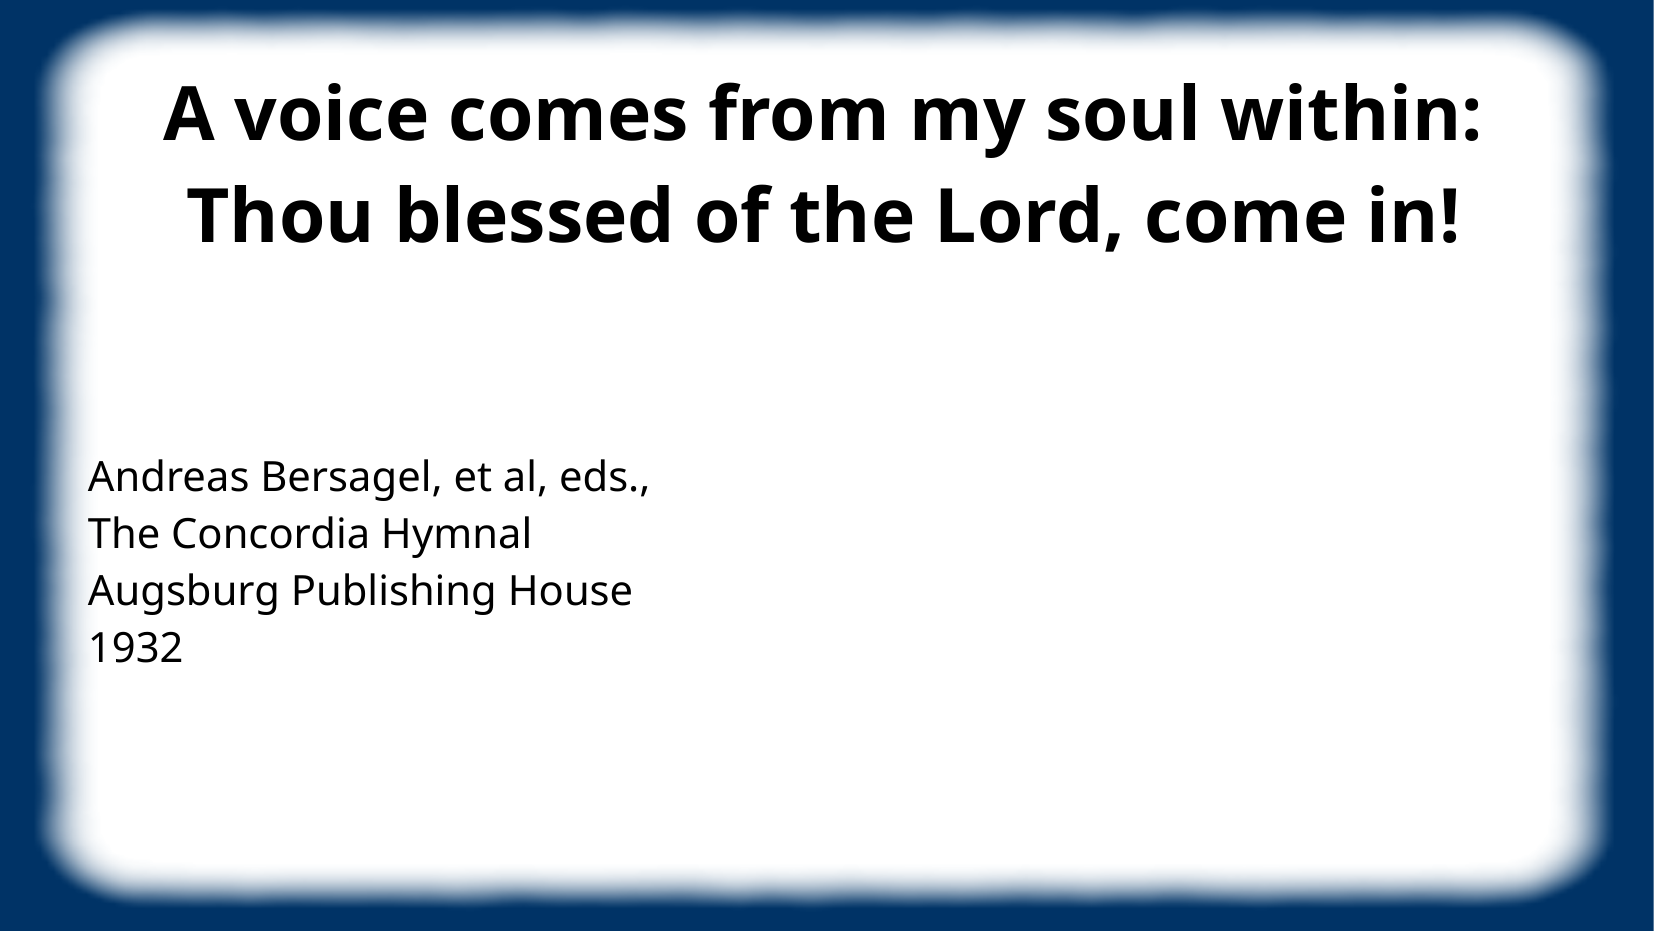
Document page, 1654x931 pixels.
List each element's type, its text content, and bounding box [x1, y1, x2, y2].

picture [0, 0, 1654, 931]
text_box A voice comes from my soul within: Thou blessed of the Lord, come in! Andreas Bersagel, et al, eds., The Concordia Hymnal Augsburg Publishing House 1932 [73, 52, 1576, 667]
